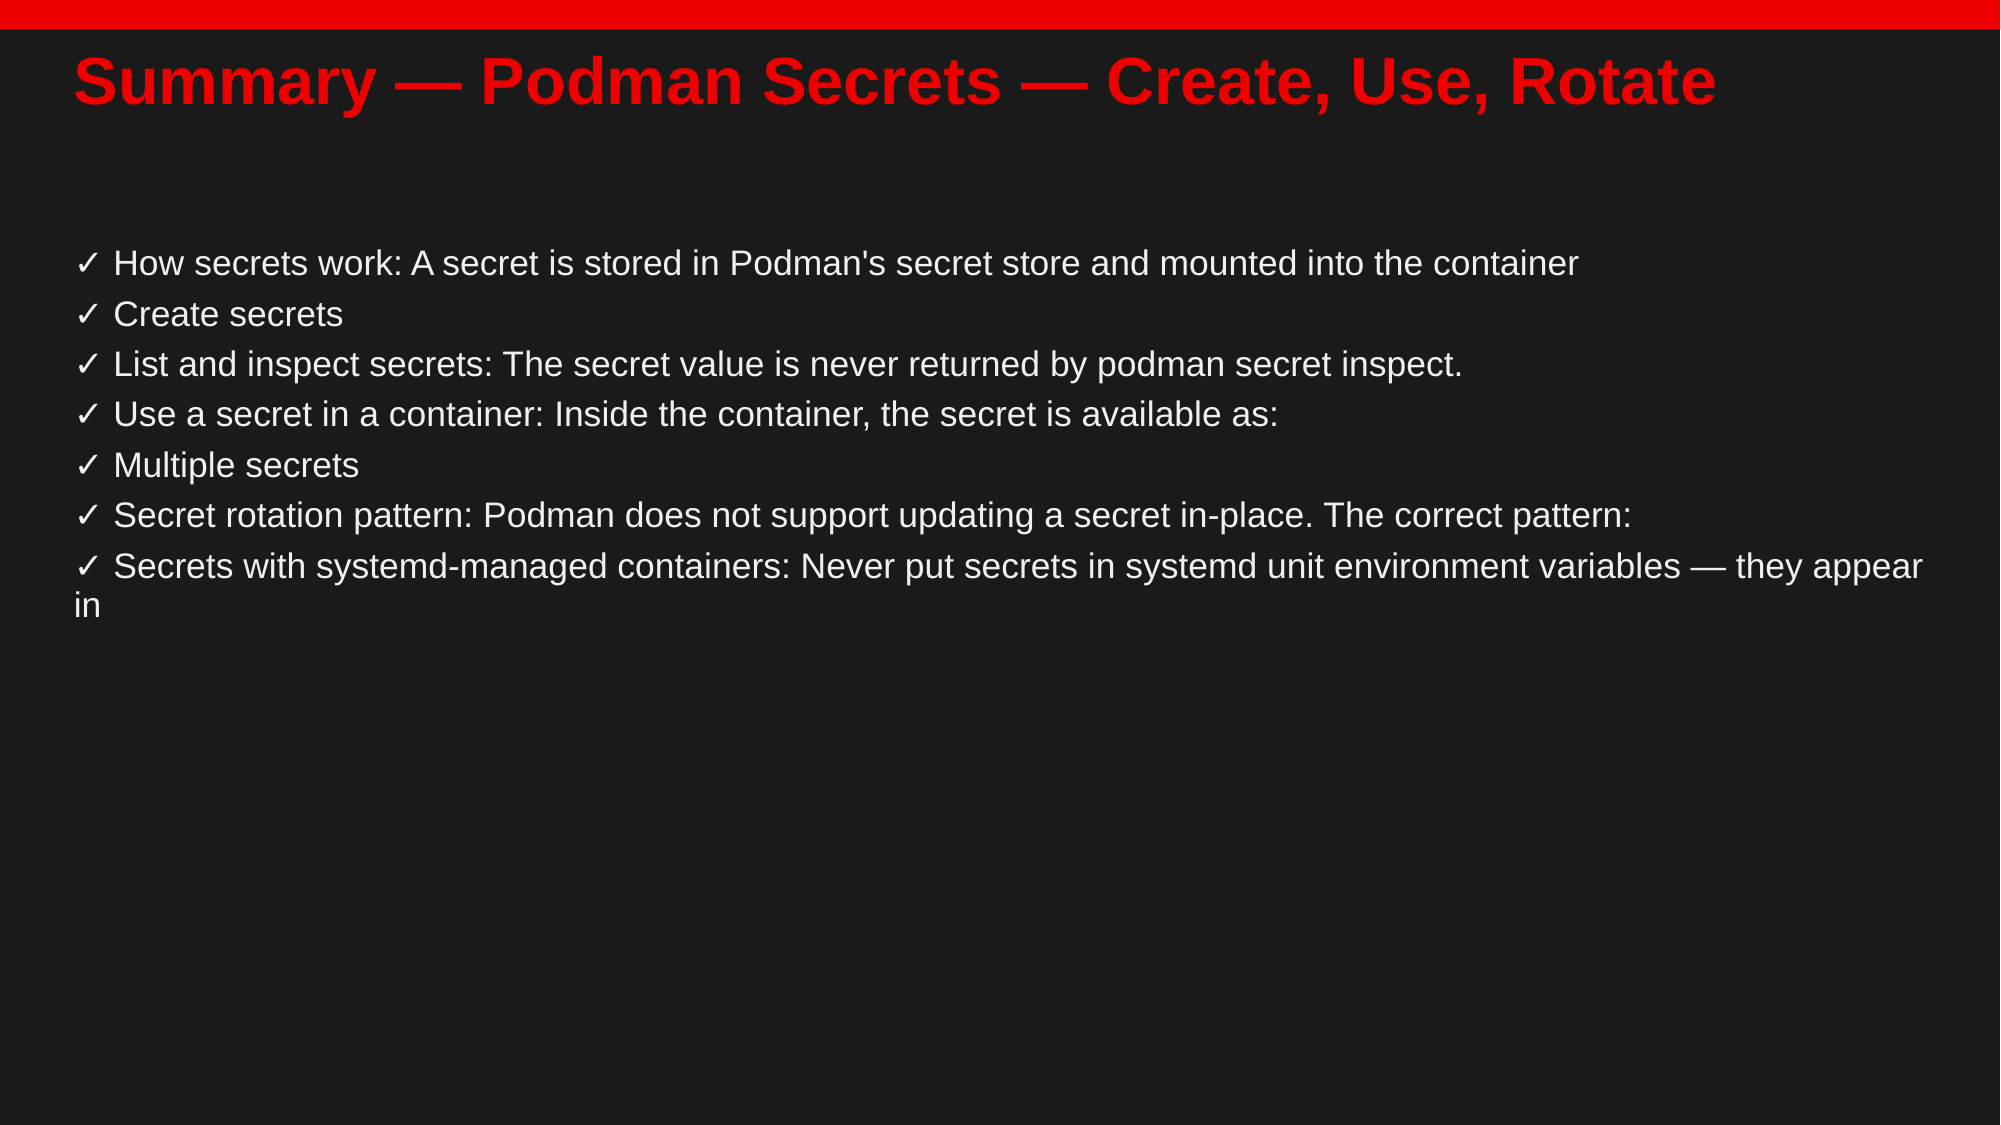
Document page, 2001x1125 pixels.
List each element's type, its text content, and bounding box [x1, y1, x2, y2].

text_box [0, 0, 2001, 30]
text_box Summary — Podman Secrets — Create, Use, Rotate [59, 36, 1942, 208]
text_box ✓ How secrets work: A secret is stored in Podman's secret store and mounted into the container ✓ Create secrets ✓ List and inspect secrets: The secret value is never returned by podman secret inspect. ✓ Use a secret in a container: Inside the container, the secret is available as: ✓ Multiple secrets ✓ Secret rotation pattern: Podman does not support updating a secret in-place. The correct pattern: ✓ Secrets with systemd-managed containers: Never put secrets in systemd unit environment variables — they appear in [59, 236, 1942, 1037]
